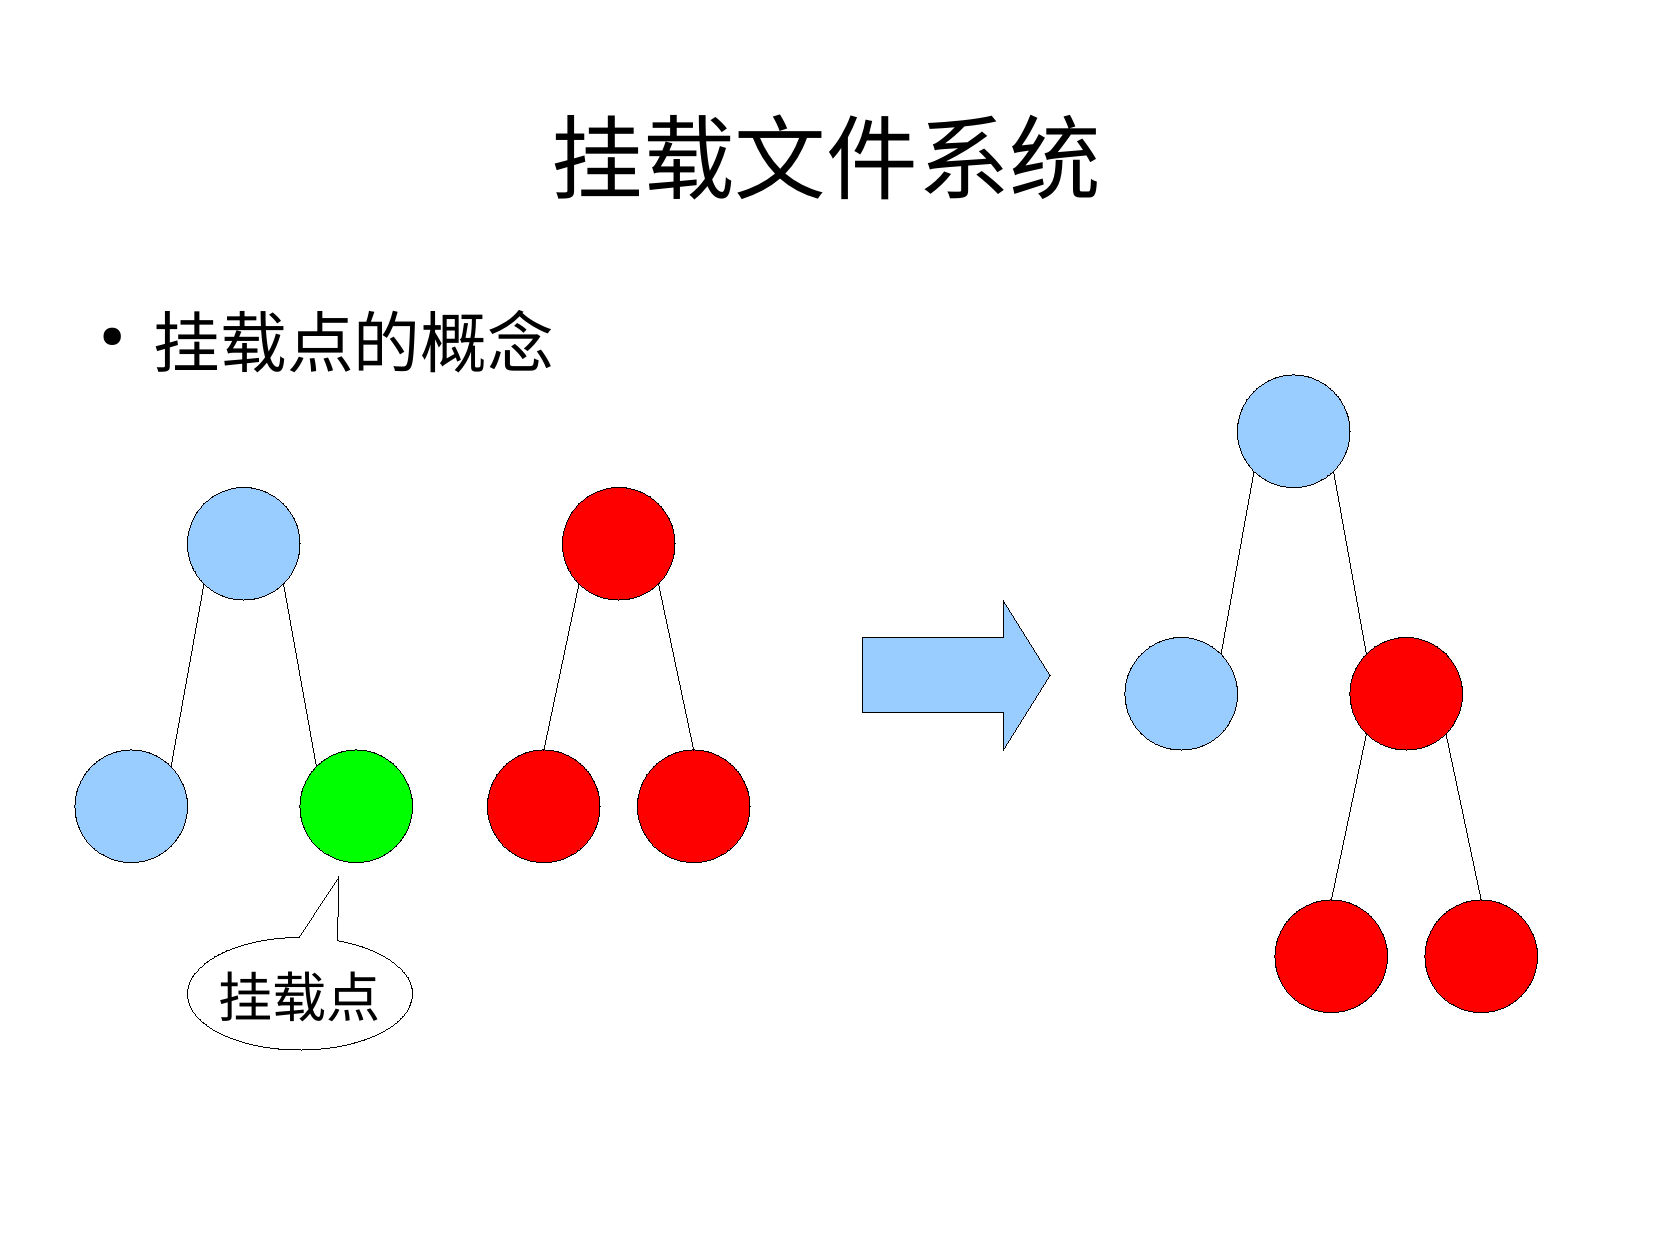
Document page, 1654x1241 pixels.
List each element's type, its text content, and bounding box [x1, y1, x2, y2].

text_box [862, 600, 1051, 751]
text_box [1274, 899, 1388, 1013]
text_box [299, 749, 413, 863]
text_box [637, 749, 751, 863]
text_box [1124, 637, 1238, 751]
text_box [187, 487, 301, 601]
title 挂载文件系统 [82, 56, 1571, 250]
list 挂载点的概念 [82, 290, 1571, 1094]
text_box [562, 487, 676, 601]
text_box [1237, 374, 1351, 488]
text_box 挂载点 [187, 876, 413, 1051]
text_box [487, 749, 601, 863]
text_box [1424, 899, 1538, 1013]
text_box [1349, 637, 1463, 751]
text_box [74, 749, 188, 863]
